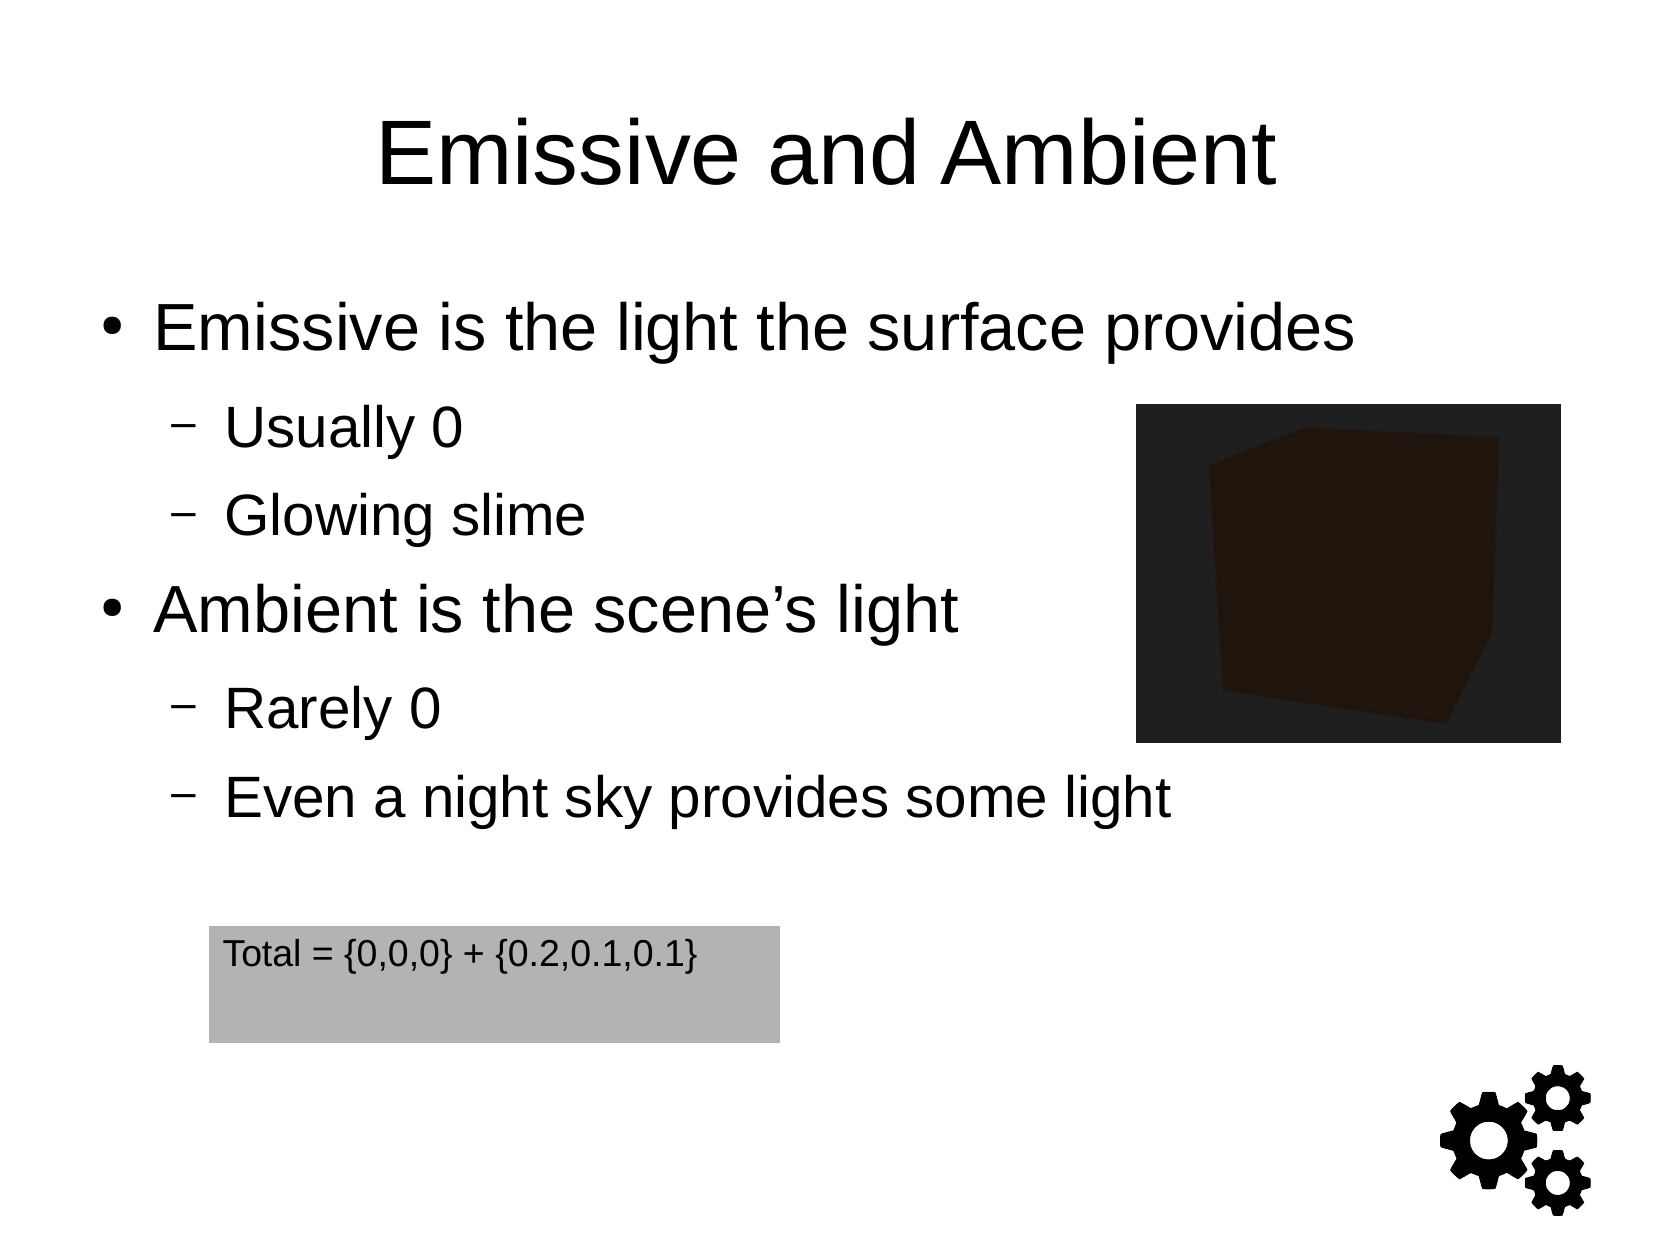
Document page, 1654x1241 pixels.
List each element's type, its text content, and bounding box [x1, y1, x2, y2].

list Emissive is the light the surface provides Usually 0 Glowing slime Ambient is the scene’s light Rarely 0 Even a night sky provides some light [82, 290, 1571, 1010]
picture [1136, 404, 1561, 743]
picture [1440, 1065, 1591, 1216]
title Emissive and Ambient [82, 49, 1571, 257]
table_header Total = {0,0,0} + {0.2,0.1,0.1} [209, 926, 780, 1043]
